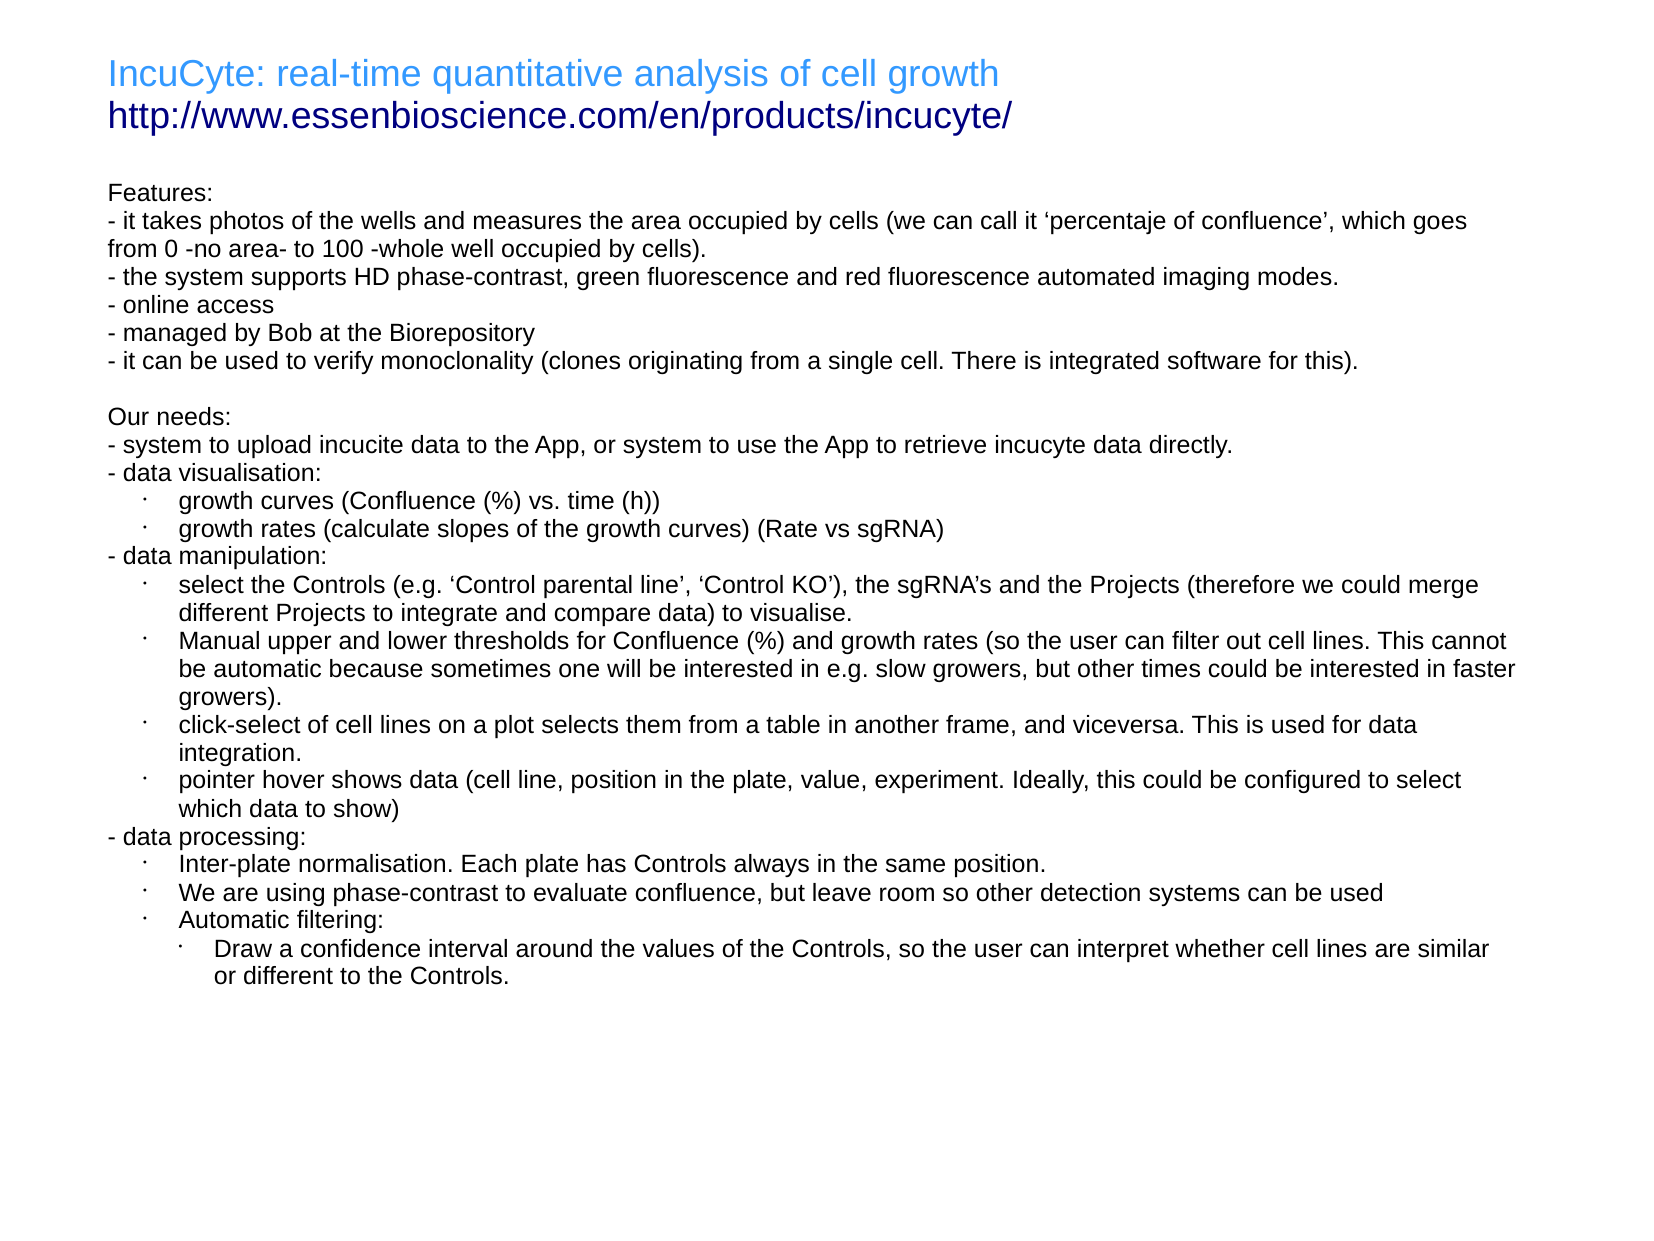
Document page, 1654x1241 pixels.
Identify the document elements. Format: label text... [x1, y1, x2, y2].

text_box IncuCyte: real-time quantitative analysis of cell growth http://www.essenbioscience.com/en/products/incucyte/ Features: - it takes photos of the wells and measures the area occupied by cells (we can call it ‘percentaje of confluence’, which goes from 0 -no area- to 100 -whole well occupied by cells). - the system supports HD phase-contrast, green fluorescence and red fluorescence automated imaging modes. - online access - managed by Bob at the Biorepository - it can be used to verify monoclonality (clones originating from a single cell. There is integrated software for this). Our needs: - system to upload incucite data to the App, or system to use the App to retrieve incucyte data directly. - data visualisation: growth curves (Confluence (%) vs. time (h)) growth rates (calculate slopes of the growth curves) (Rate vs sgRNA) - data manipulation: select the Controls (e.g. ‘Control parental line’, ‘Control KO’), the sgRNA’s and the Projects (therefore we could merge different Projects to integrate and compare data) to visualise. Manual upper and lower thresholds for Confluence (%) and growth rates (so the user can filter out cell lines. This cannot be automatic because sometimes one will be interested in e.g. slow growers, but other times could be interested in faster growers). click-select of cell lines on a plot selects them from a table in another frame, and viceversa. This is used for data integration. pointer hover shows data (cell line, position in the plate, value, experiment. Ideally, this could be configured to select which data to show) - data processing: Inter-plate normalisation. Each plate has Controls always in the same position. We are using phase-contrast to evaluate confluence, but leave room so other detection systems can be used Automatic filtering: Draw a confidence interval around the values of the Controls, so the user can interpret whether cell lines are similar or different to the Controls. [92, 45, 1536, 1228]
